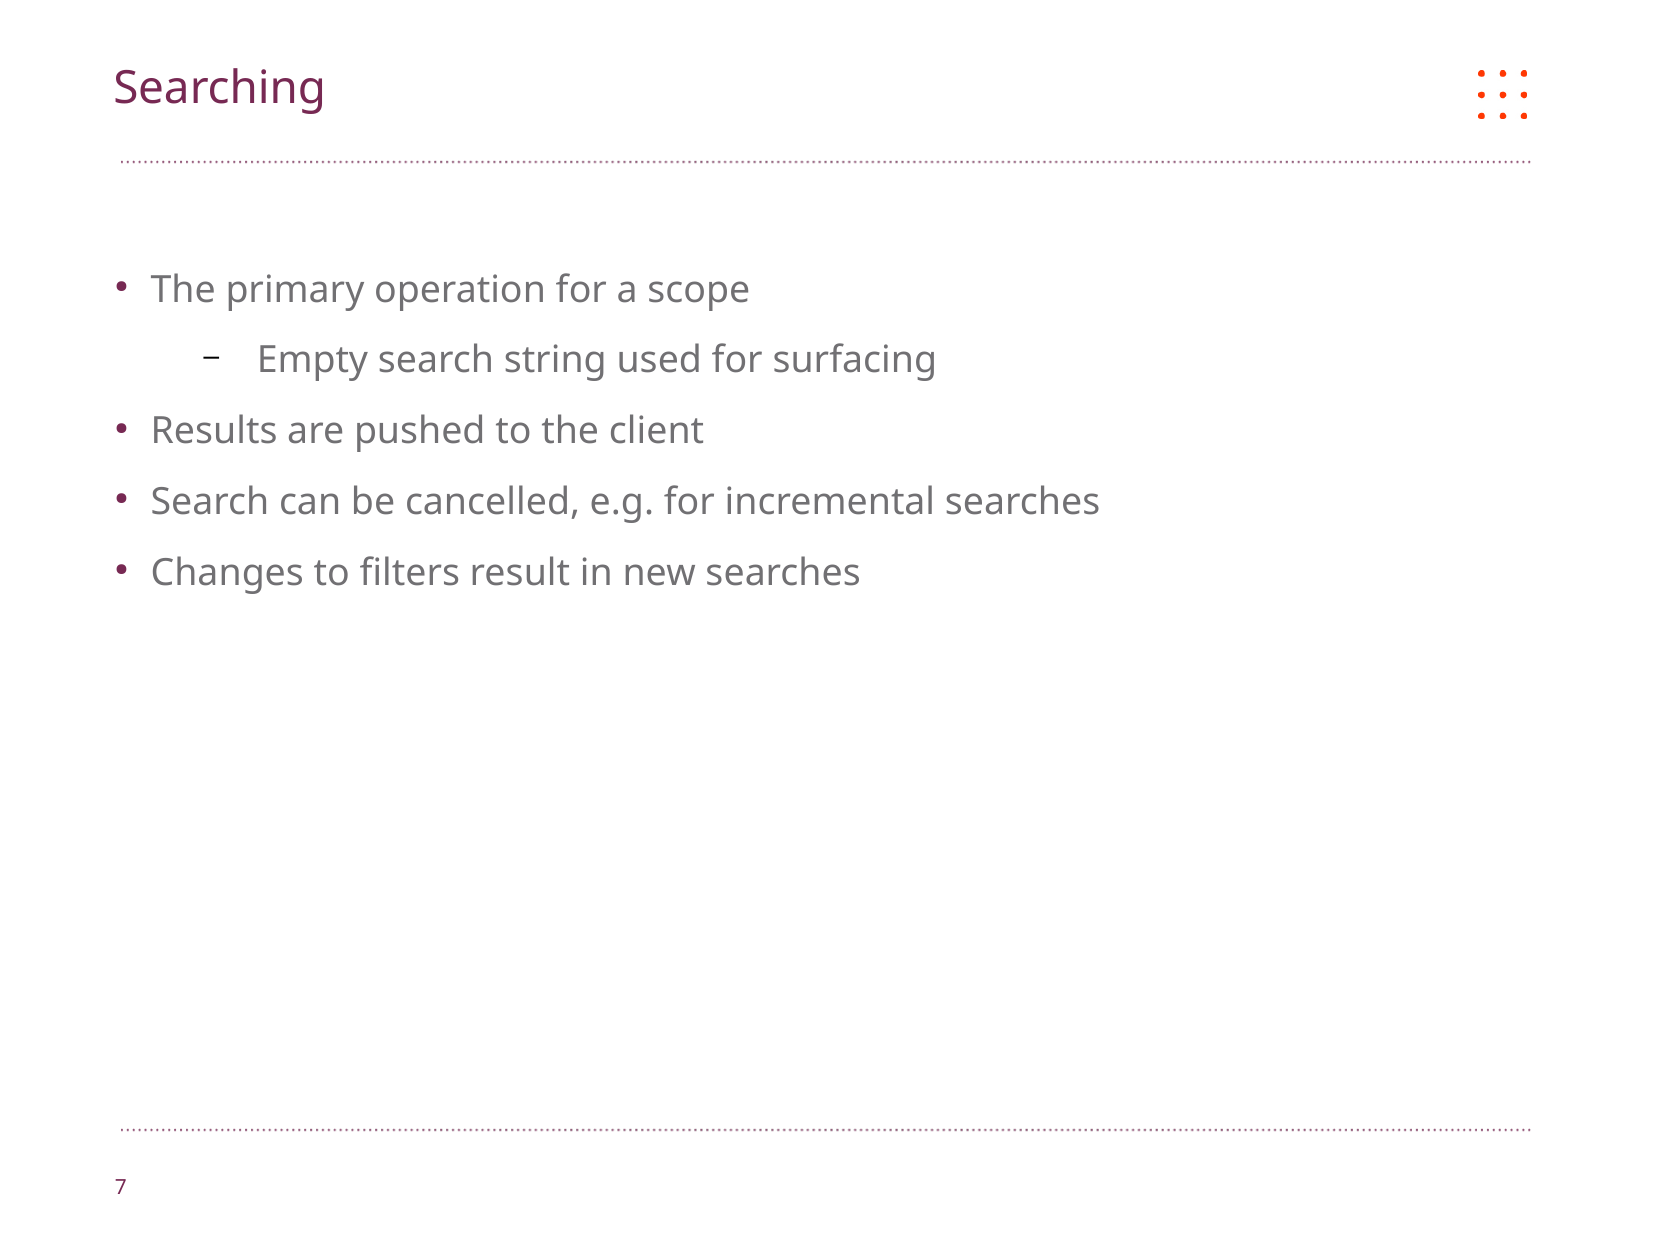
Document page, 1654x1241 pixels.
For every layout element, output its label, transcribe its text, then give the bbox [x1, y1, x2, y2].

list The primary operation for a scope Empty search string used for surfacing Results are pushed to the client Search can be cancelled, e.g. for incremental searches Changes to filters result in new searches [115, 256, 1540, 977]
picture [111, 1127, 1533, 1134]
title Searching [113, 48, 1382, 124]
picture [1478, 70, 1527, 119]
picture [111, 159, 1533, 166]
